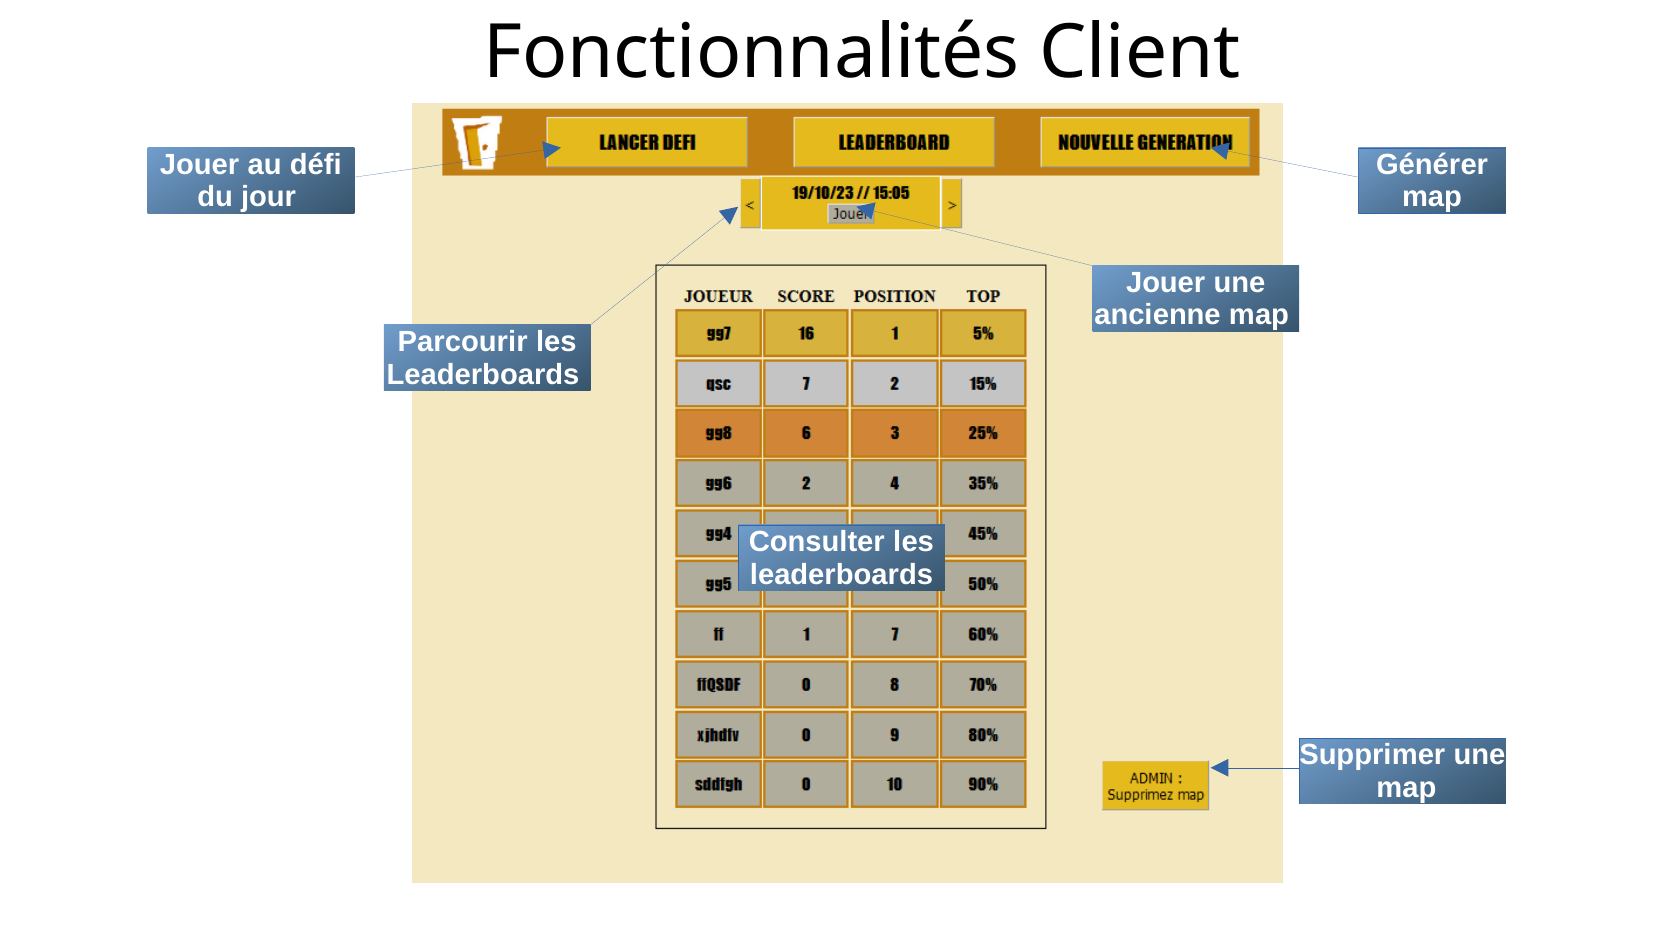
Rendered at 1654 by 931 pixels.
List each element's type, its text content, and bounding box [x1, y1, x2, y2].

text_box Consulter les leaderboards [738, 524, 945, 591]
title Fonctionnalités Client [118, 0, 1607, 126]
text_box Parcourir les Leaderboards [383, 324, 591, 391]
picture [412, 103, 1283, 883]
text_box Supprimer une map [1299, 738, 1506, 804]
text_box Générer map [1358, 147, 1506, 214]
text_box Jouer au défi du jour [147, 147, 355, 214]
text_box Jouer une ancienne map [1092, 265, 1300, 332]
